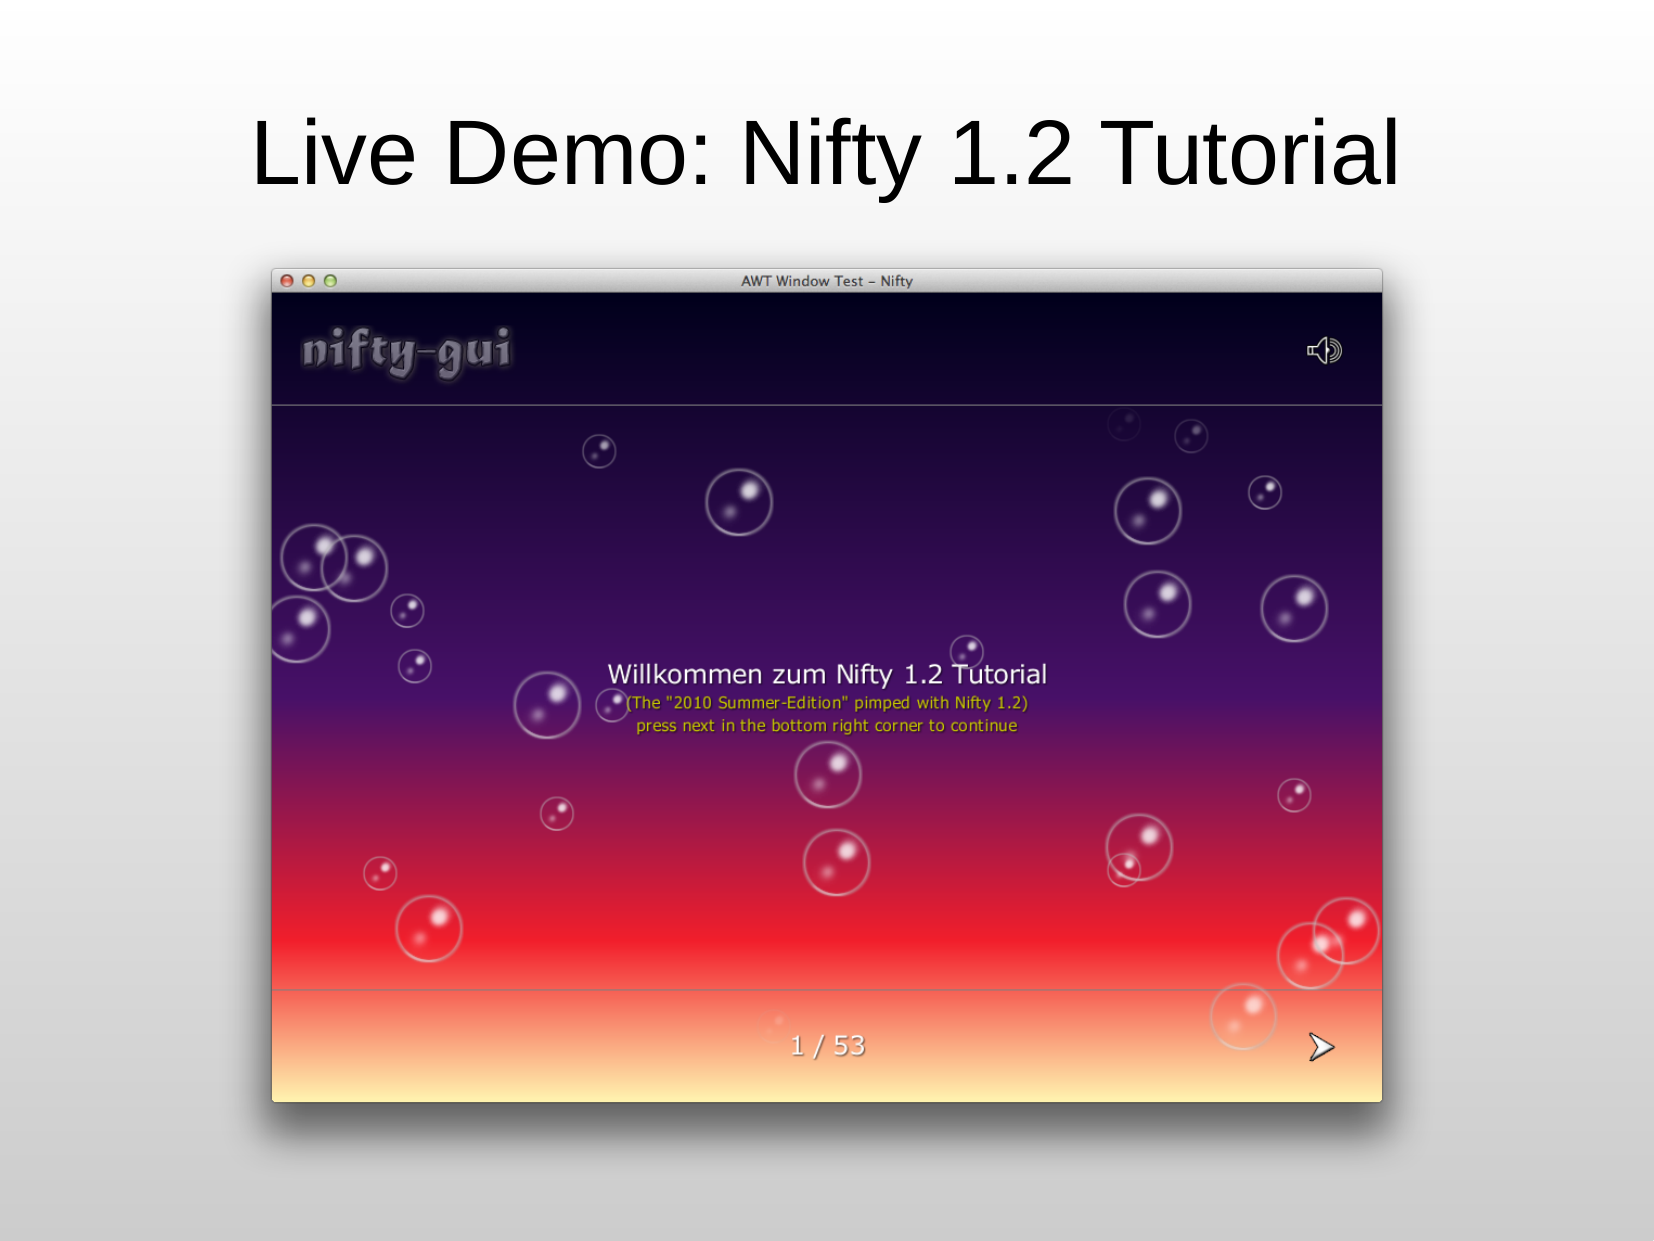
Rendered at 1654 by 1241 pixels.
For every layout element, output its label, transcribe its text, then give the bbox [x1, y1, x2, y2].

title Live Demo: Nifty 1.2 Tutorial [82, 49, 1571, 257]
picture [210, 231, 1444, 1188]
